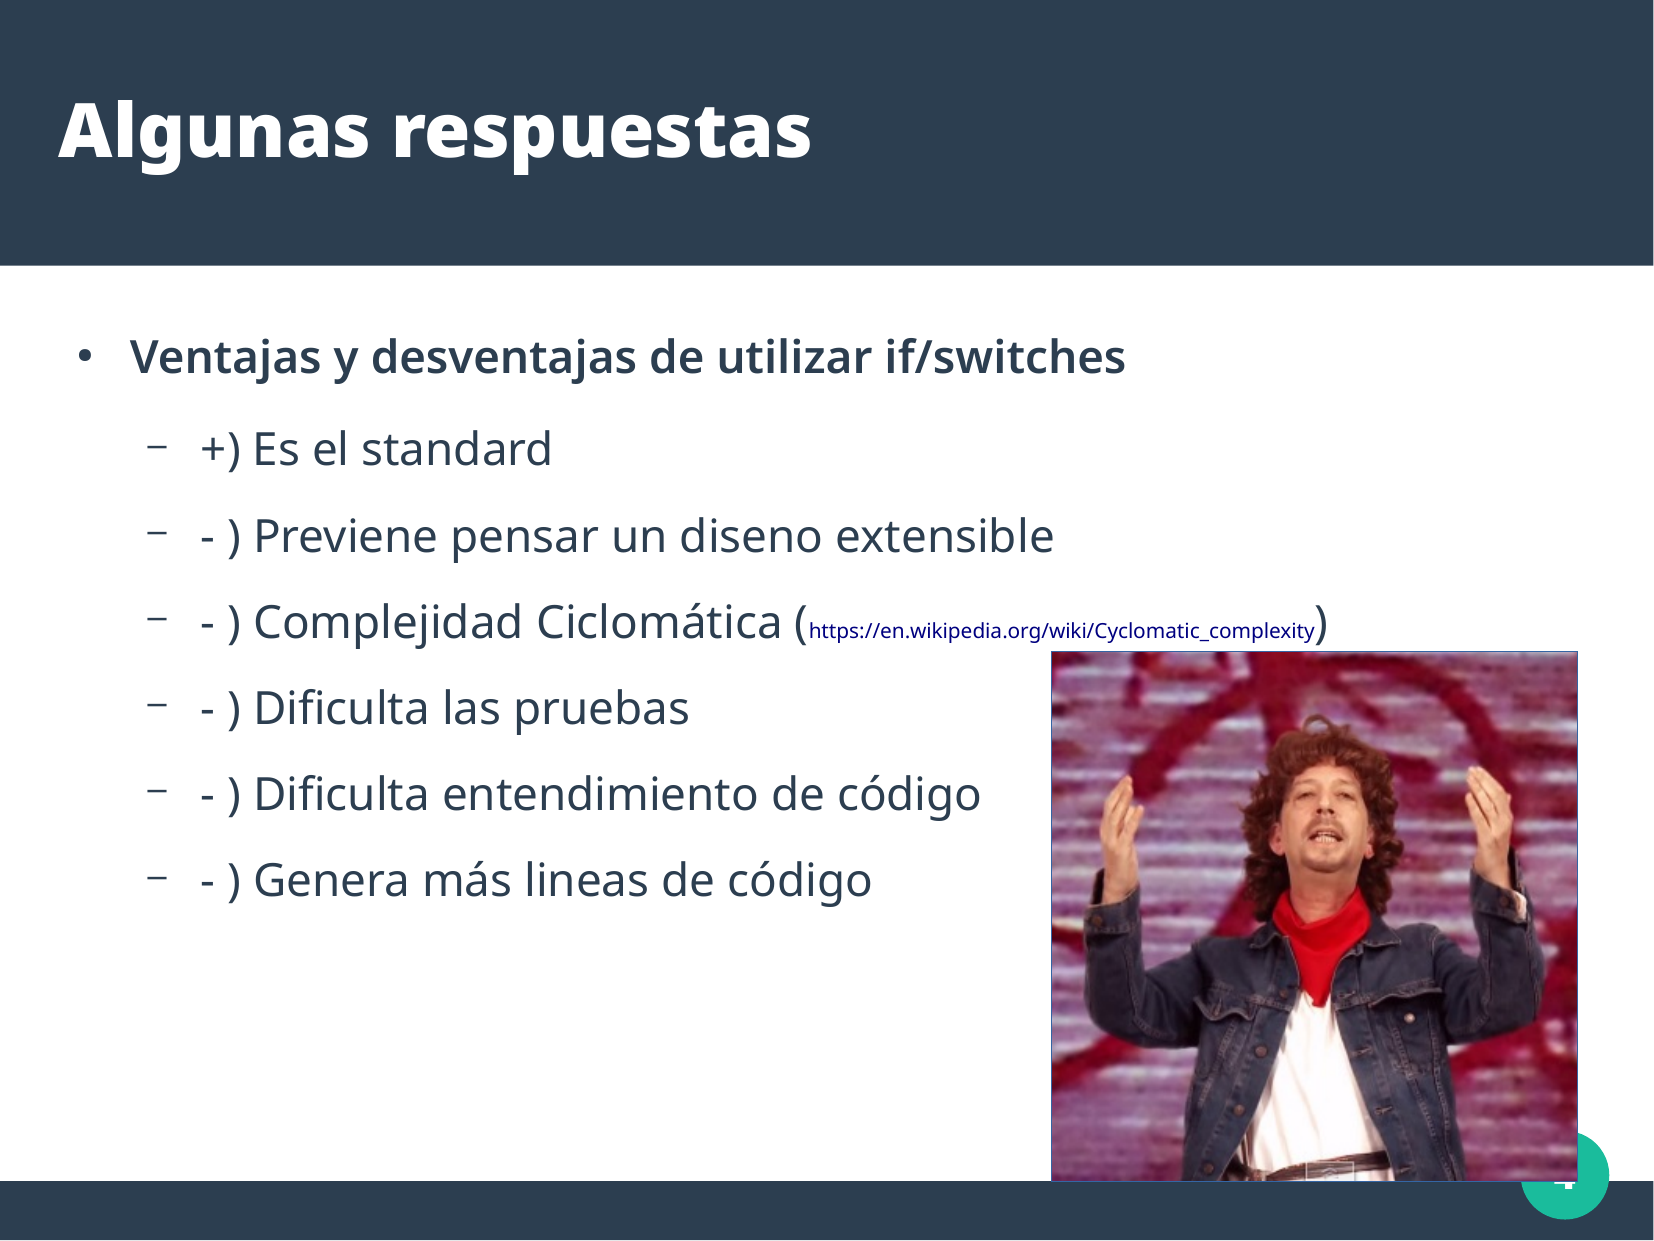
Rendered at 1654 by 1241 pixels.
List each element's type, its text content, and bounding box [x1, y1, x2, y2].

picture [1051, 651, 1578, 1182]
title Algunas respuestas [59, 49, 1595, 207]
list Ventajas y desventajas de utilizar if/switches +) Es el standard - ) Previene pensar un diseno extensible - ) Complejidad Ciclomática (https://en.wikipedia.org/wiki/Cyclomatic_complexity) - ) Dificulta las pruebas - ) Dificulta entendimiento de código - ) Genera más lineas de código [59, 324, 1595, 1152]
